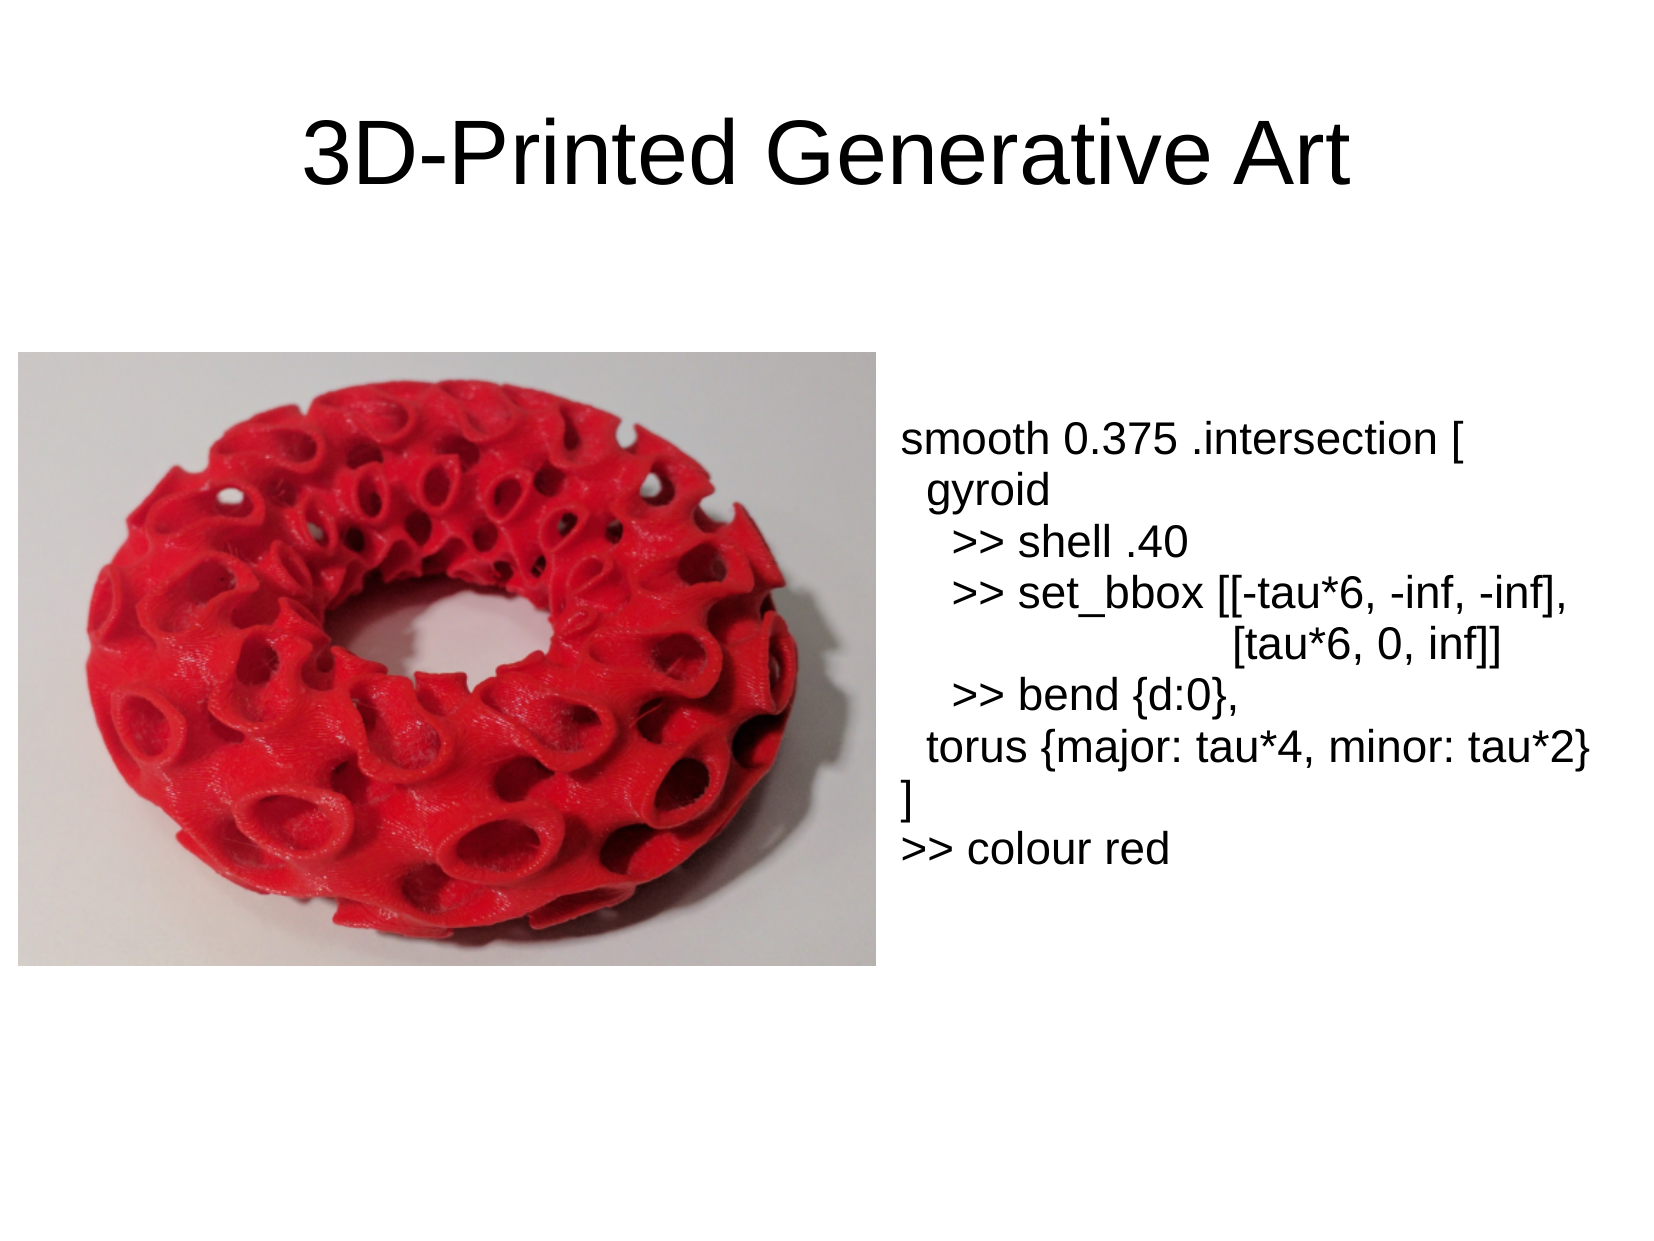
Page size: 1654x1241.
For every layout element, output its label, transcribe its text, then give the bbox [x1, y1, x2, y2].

text_box smooth 0.375 .intersection [ gyroid >> shell .40 >> set_bbox [[-tau*6, -inf, -inf], [tau*6, 0, inf]] >> bend {d:0}, torus {major: tau*4, minor: tau*2} ] >> colour red [885, 405, 1642, 1016]
picture [18, 352, 876, 966]
title 3D-Printed Generative Art [82, 49, 1571, 257]
